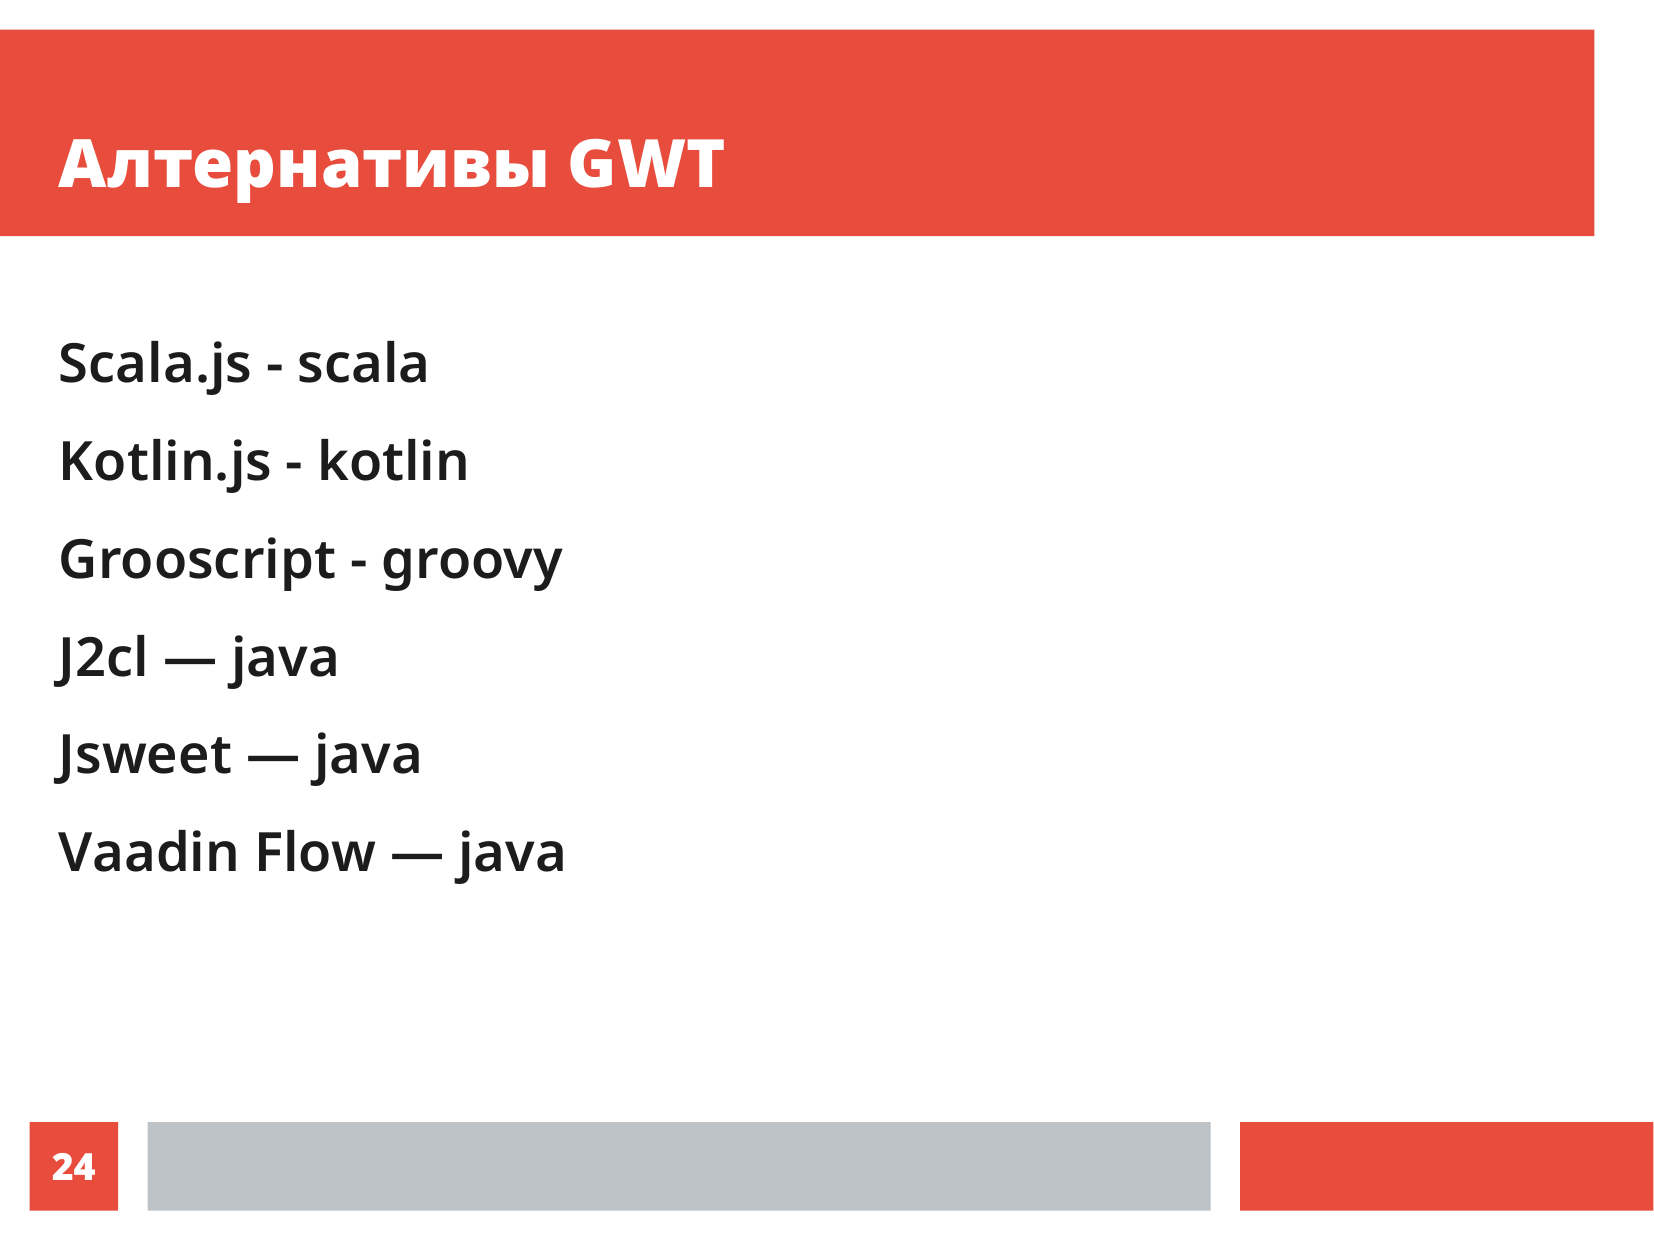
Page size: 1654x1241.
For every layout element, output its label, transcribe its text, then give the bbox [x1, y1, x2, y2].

list Scala.js - scala Kotlin.js - kotlin Grooscript - groovy J2cl — java Jsweet — java Vaadin Flow — java [59, 324, 1565, 1093]
title Алтернативы GWT [59, 59, 1595, 207]
